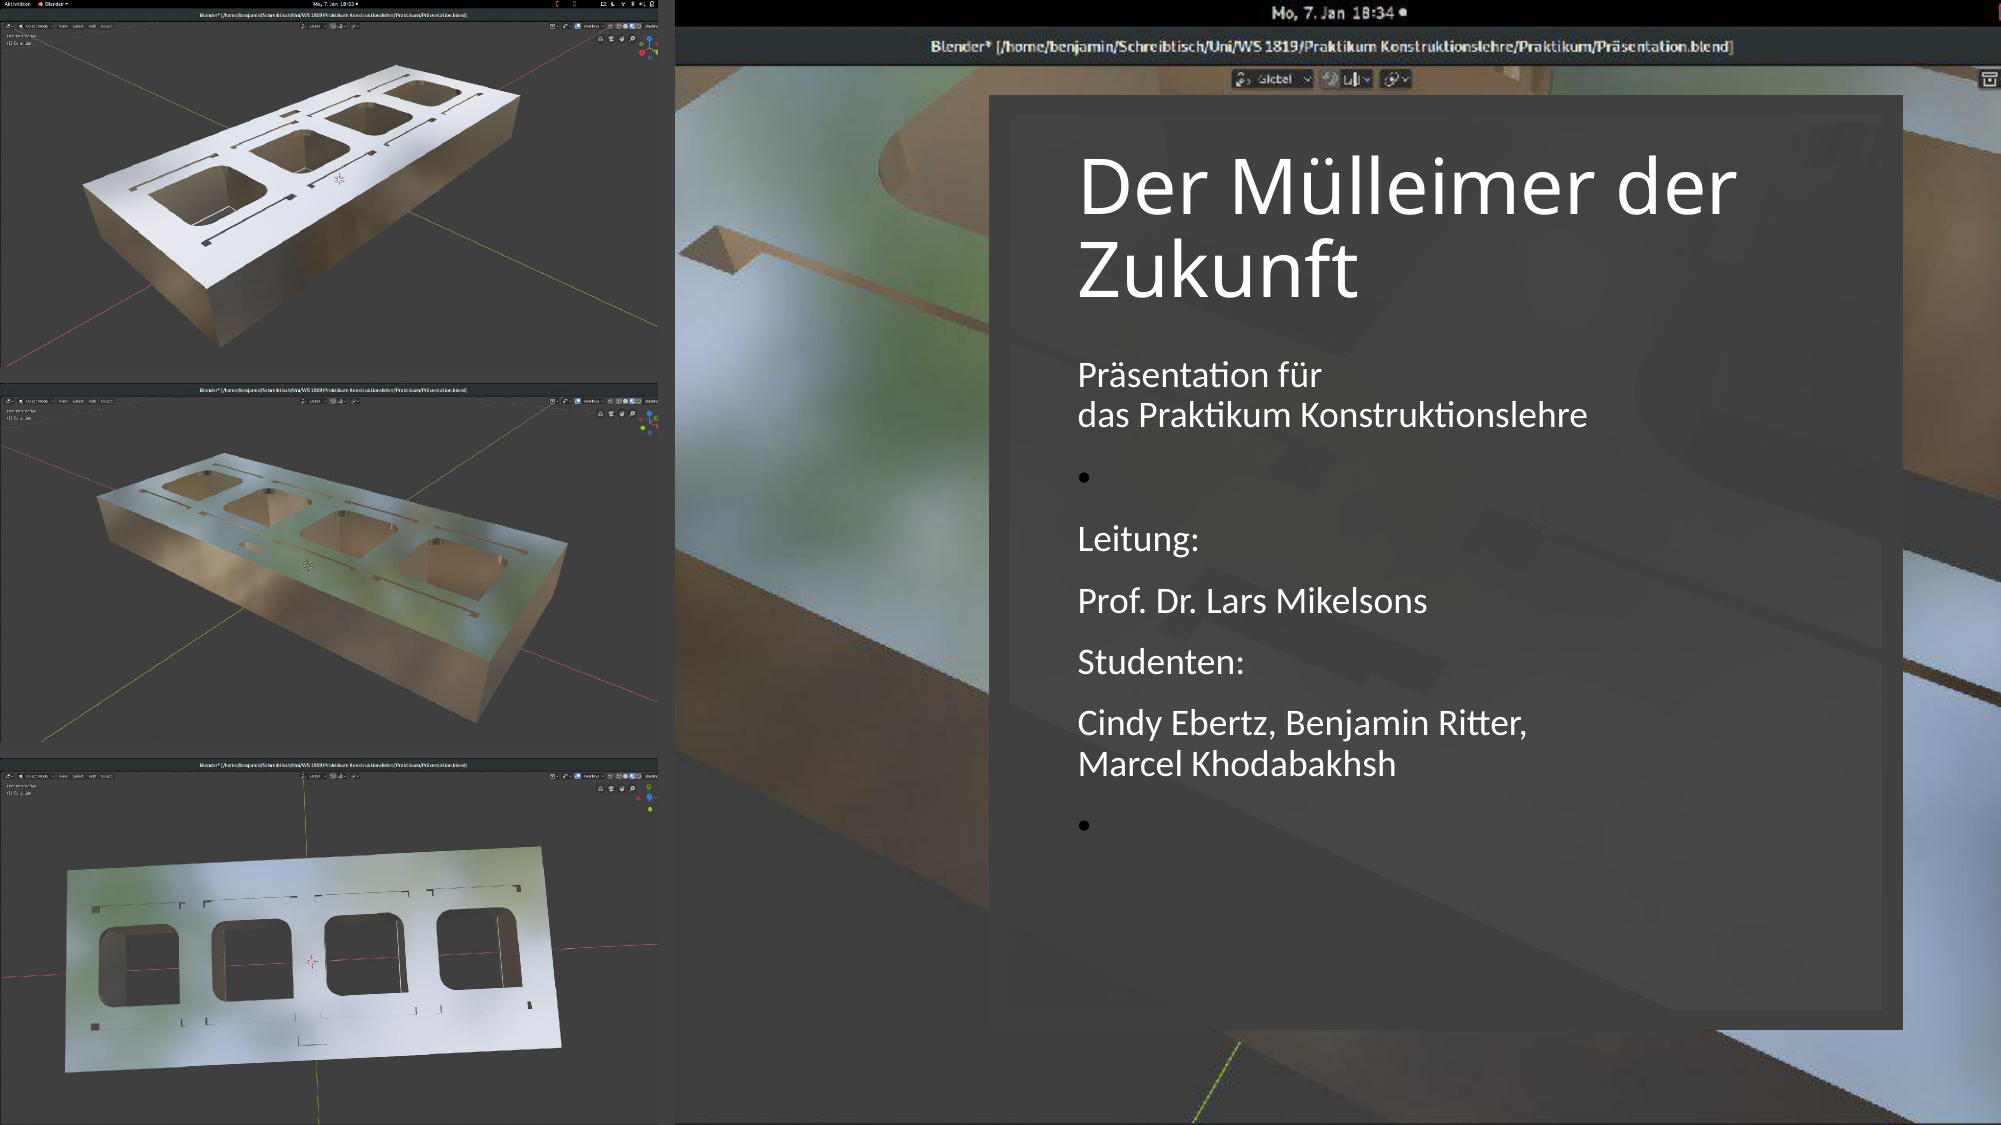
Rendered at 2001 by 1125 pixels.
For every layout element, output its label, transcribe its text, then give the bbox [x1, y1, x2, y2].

picture [0, 758, 658, 1125]
picture [0, 0, 658, 367]
subtitle Präsentation für das Praktikum Konstruktionslehre Leitung: Prof. Dr. Lars Mikelsons Studenten: Cindy Ebertz, Benjamin Ritter, Marcel Khodabakhsh [1062, 347, 1832, 915]
picture [675, 0, 2000, 1125]
picture [0, 383, 658, 742]
text_box [1000, 105, 1892, 1020]
title Der Mülleimer der Zukunft [1062, 135, 1832, 326]
